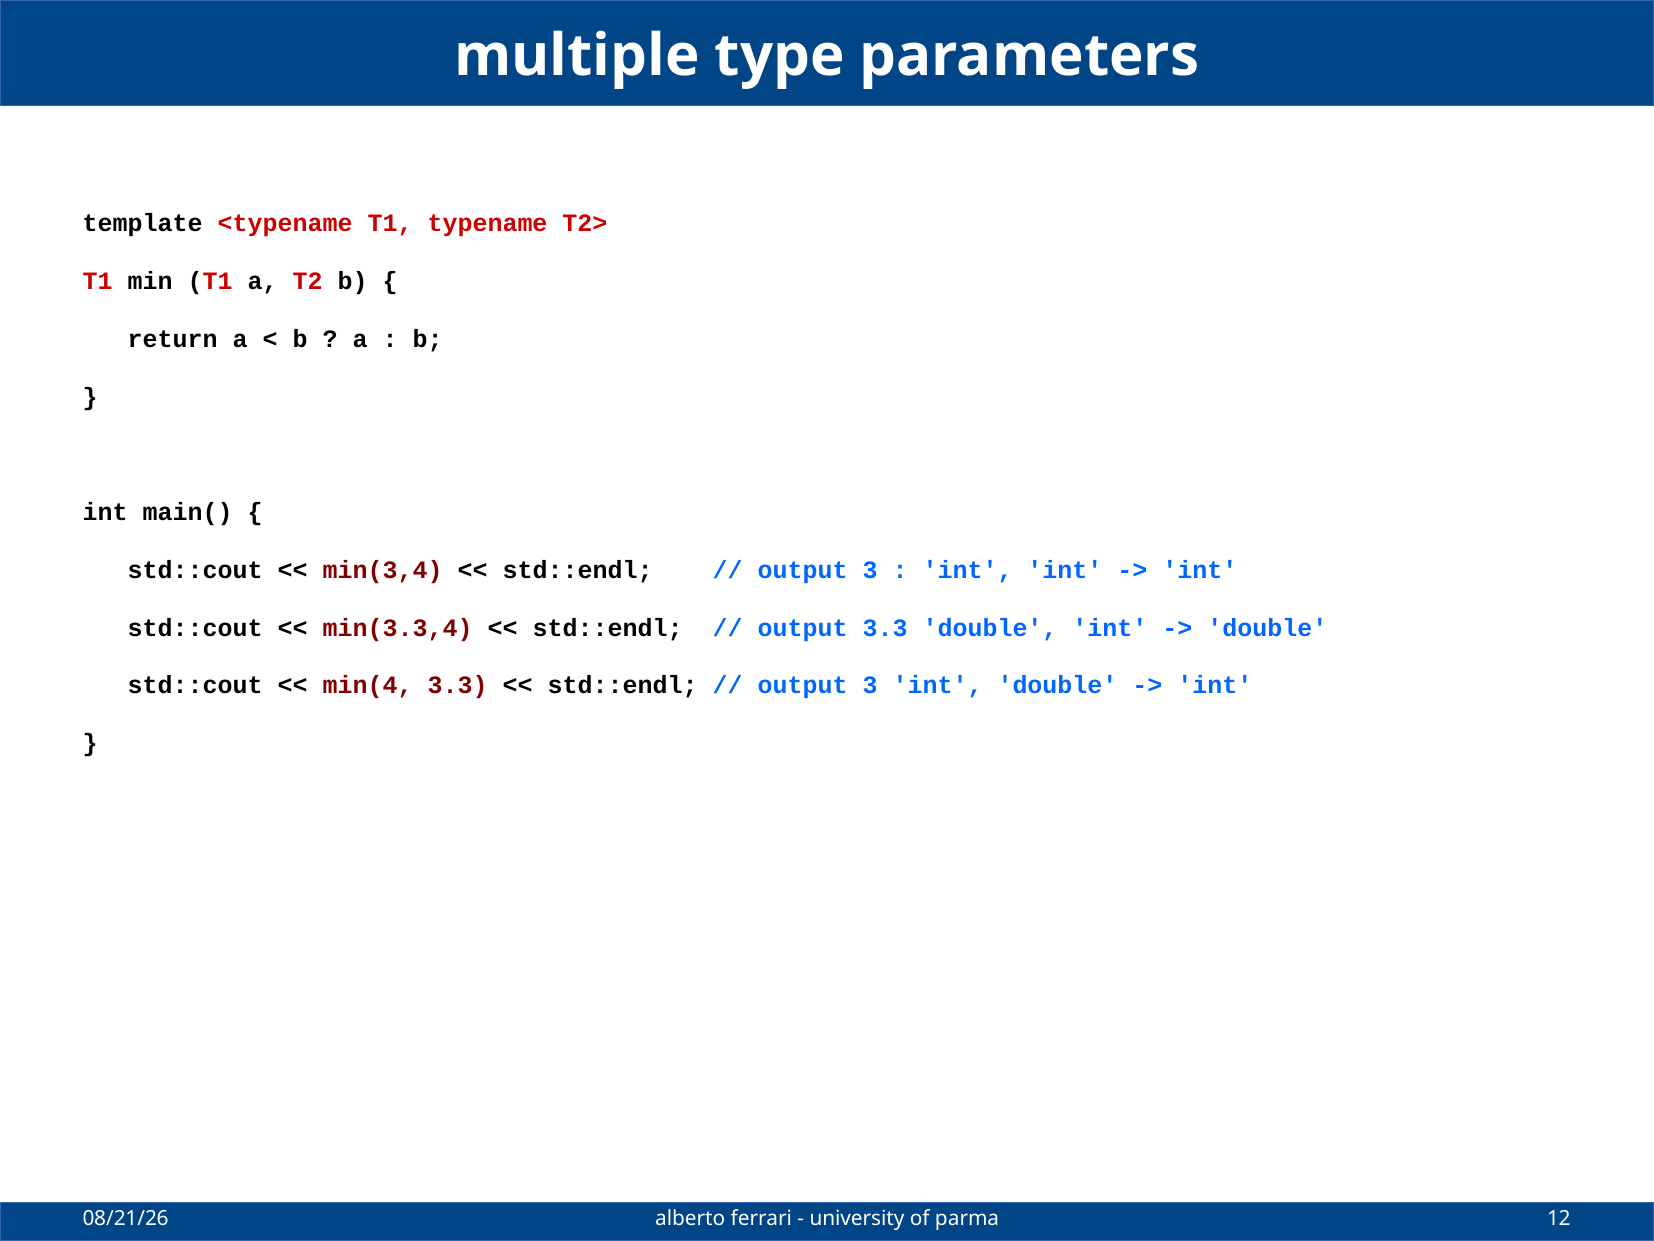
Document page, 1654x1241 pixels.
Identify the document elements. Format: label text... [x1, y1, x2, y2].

title multiple type parameters [0, 0, 1654, 106]
list template <typename T1, typename T2> T1 min (T1 a, T2 b) { return a < b ? a : b; } int main() { std::cout << min(3,4) << std::endl; // output 3 : 'int', 'int' -> 'int' std::cout << min(3.3,4) << std::endl; // output 3.3 'double', 'int' -> 'double' std::cout << min(4, 3.3) << std::endl; // output 3 'int', 'double' -> 'int' } [82, 135, 1571, 1156]
